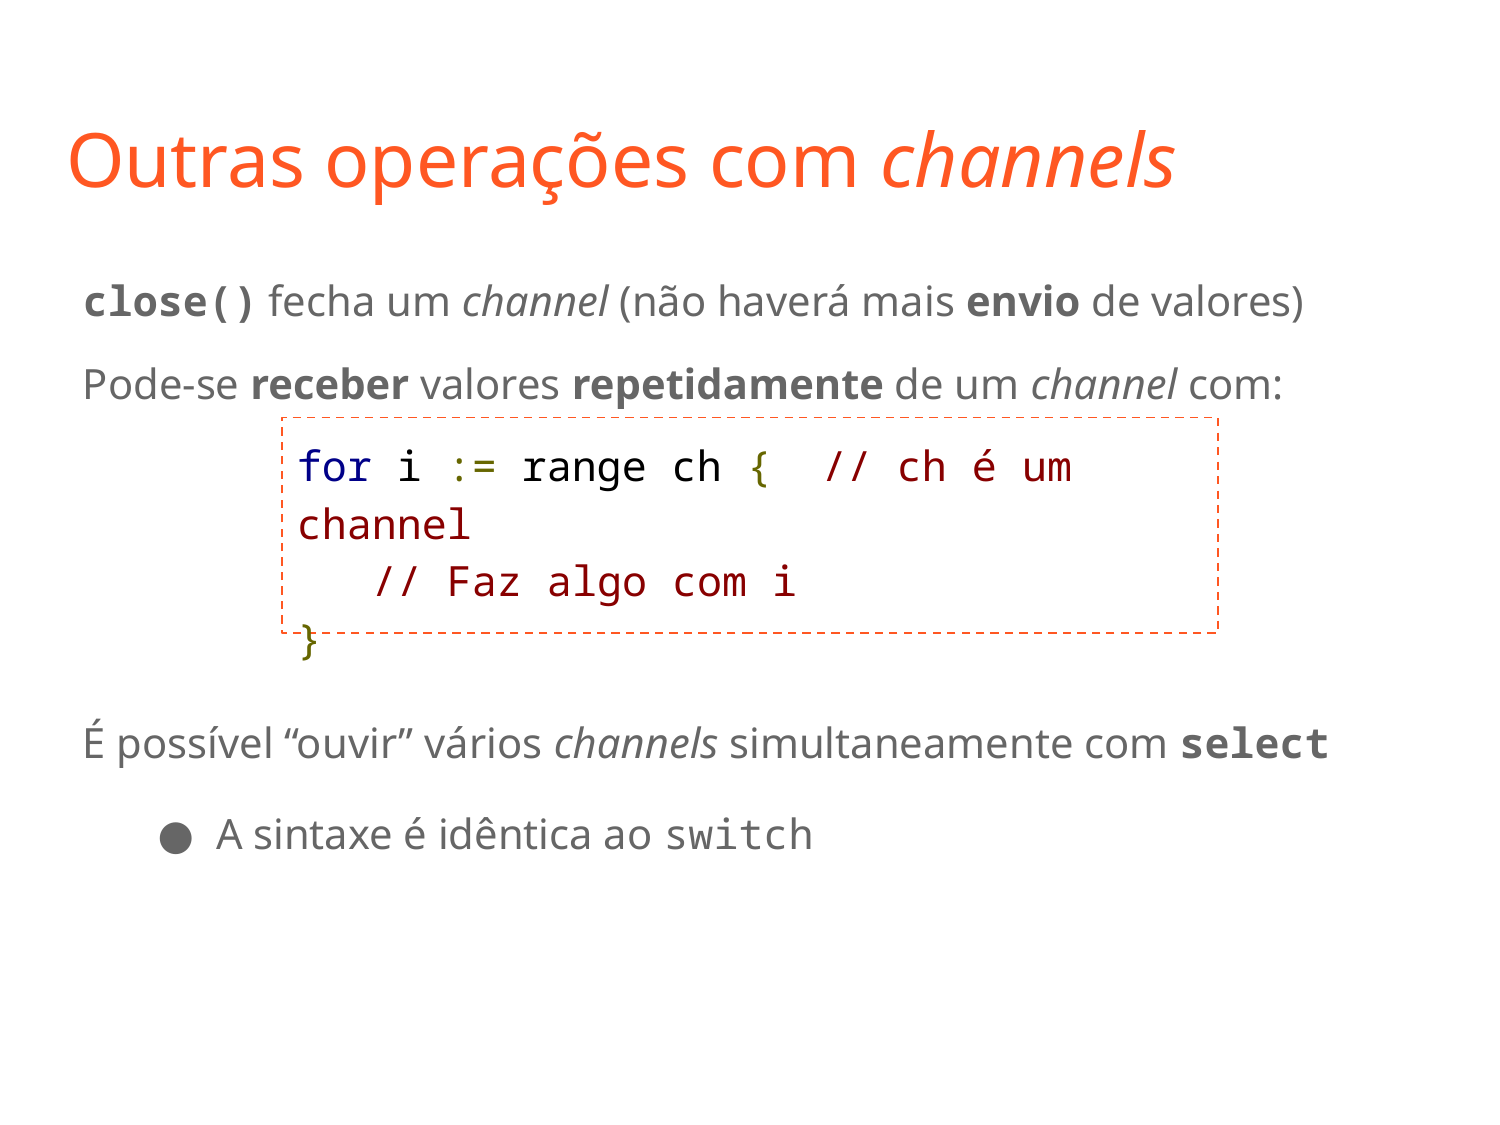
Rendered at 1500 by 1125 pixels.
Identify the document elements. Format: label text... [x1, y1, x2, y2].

text_box É possível “ouvir” vários channels simultaneamente com select A sintaxe é idêntica ao switch [51, 689, 1449, 879]
title Outras operações com channels [51, 97, 1449, 223]
list close() fecha um channel (não haverá mais envio de valores) Pode-se receber valores repetidamente de um channel com: [51, 252, 1449, 468]
text_box for i := range ch { // ch é um channel // Faz algo com i } [281, 417, 1219, 633]
